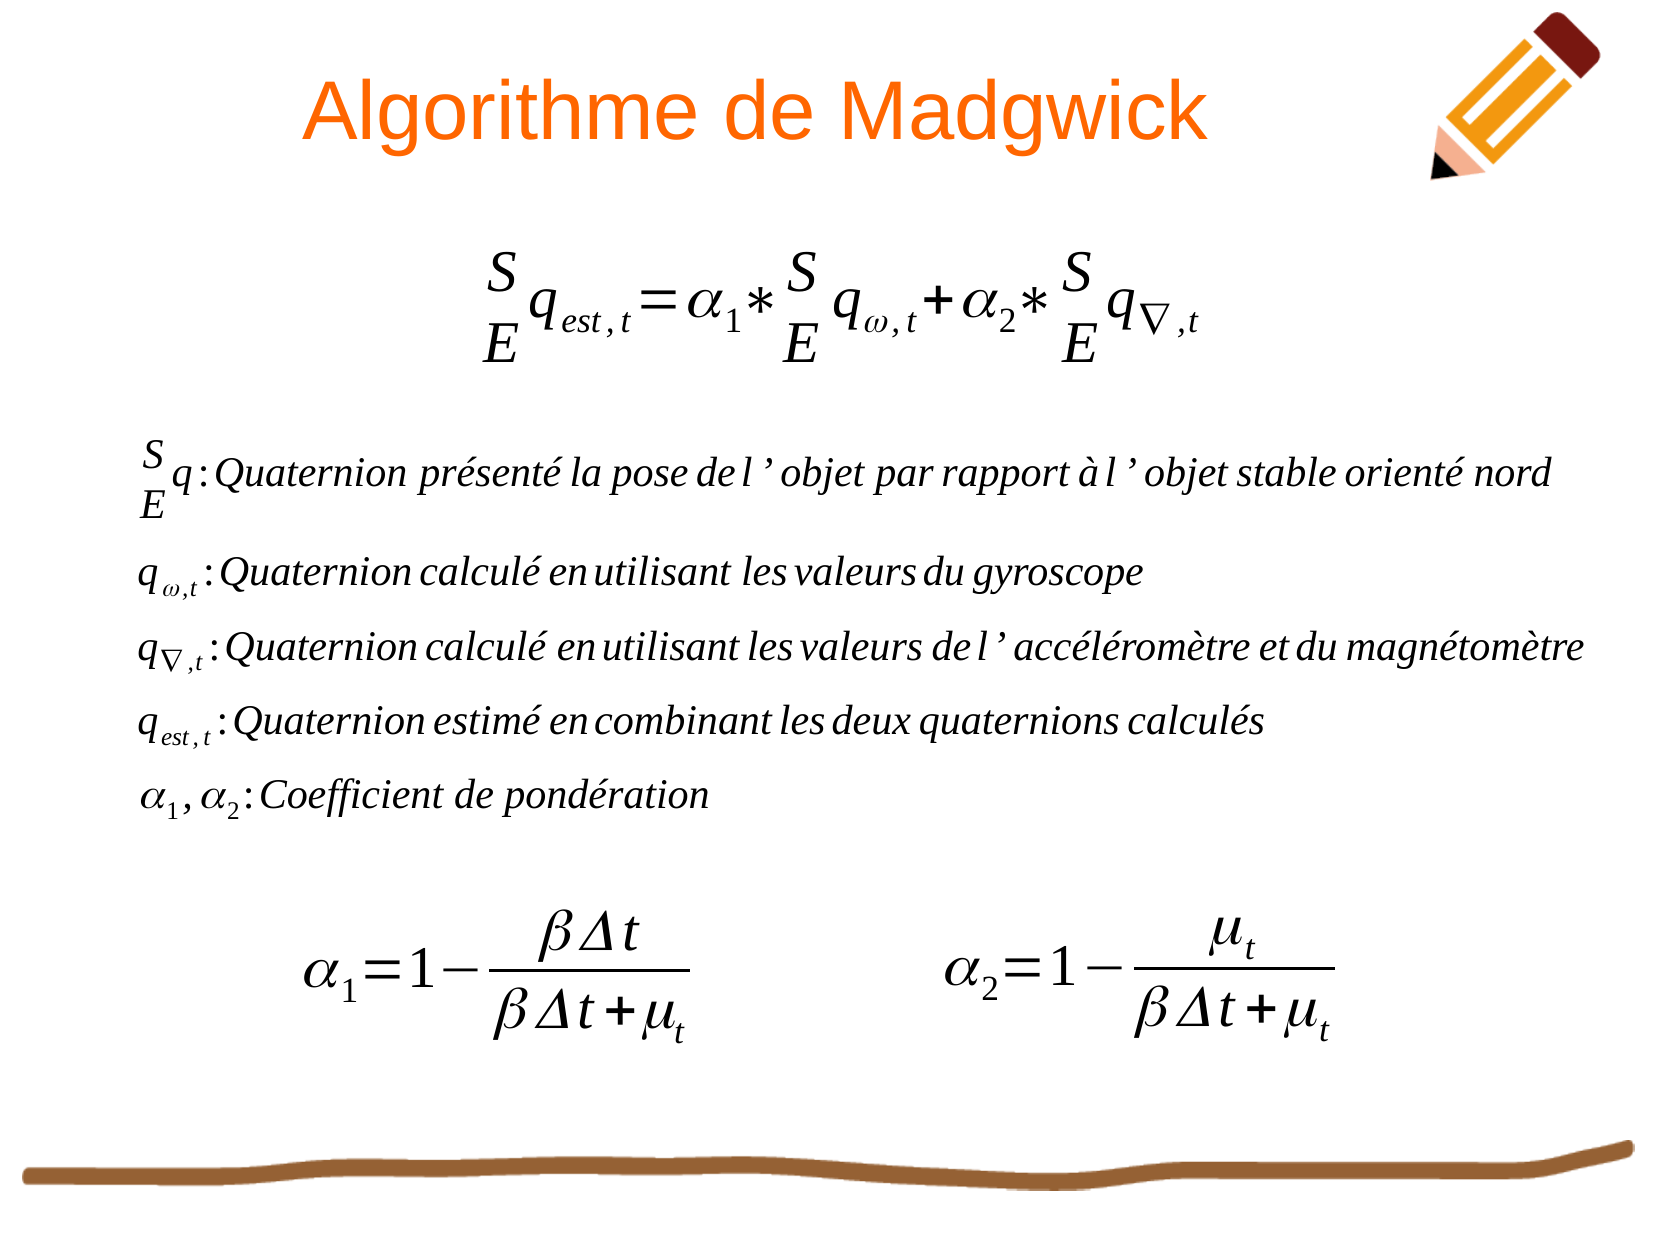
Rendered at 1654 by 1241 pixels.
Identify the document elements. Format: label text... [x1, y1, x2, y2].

chart [465, 240, 1216, 376]
chart [126, 623, 1596, 677]
picture [1430, 12, 1601, 181]
picture [22, 1140, 1635, 1191]
chart [126, 548, 1157, 602]
chart [925, 915, 1351, 1049]
title Algorithme de Madgwick [82, 49, 1430, 172]
chart [126, 425, 1564, 528]
chart [126, 697, 1277, 751]
chart [285, 898, 709, 1051]
chart [126, 771, 721, 826]
